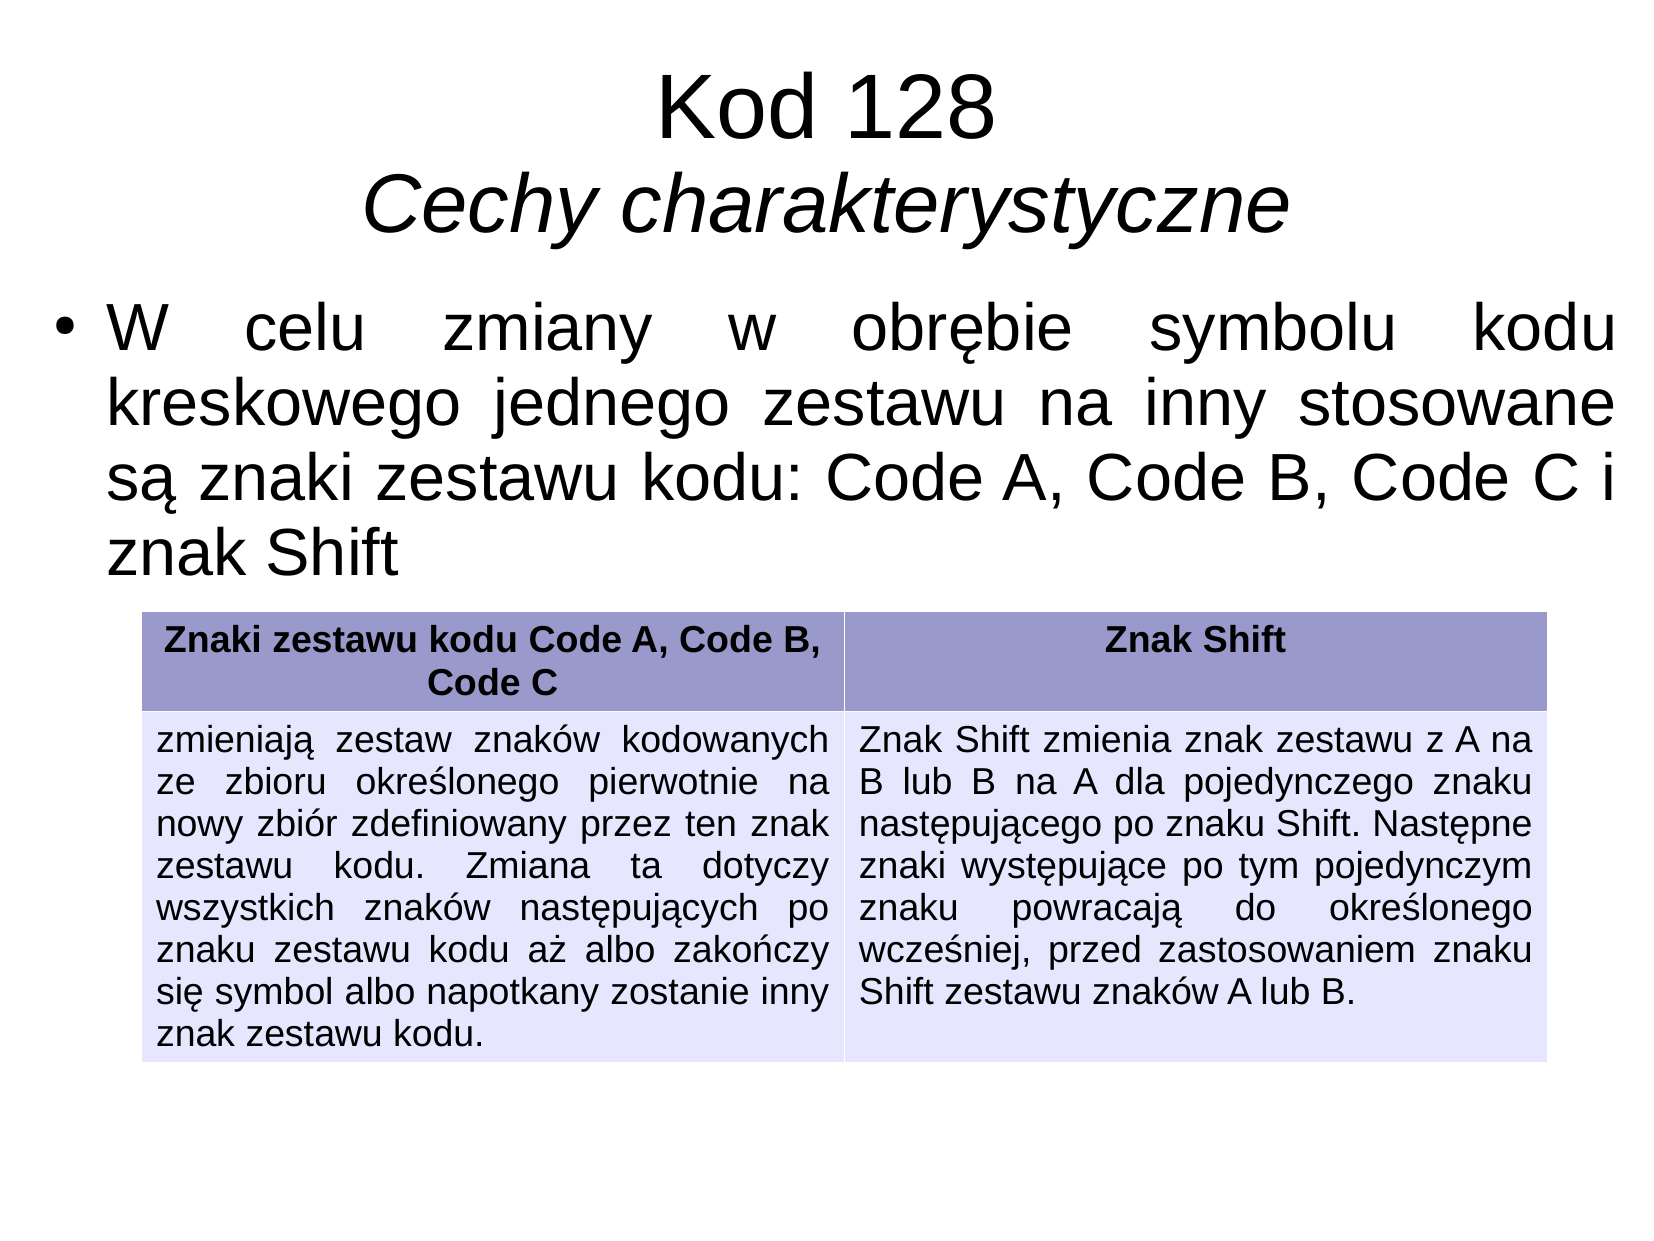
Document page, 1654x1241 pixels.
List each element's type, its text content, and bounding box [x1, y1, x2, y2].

table_cell zmieniają zestaw znaków kodowanych ze zbioru określonego pierwotnie na nowy zbiór zdefiniowany przez ten znak zestawu kodu. Zmiana ta dotyczy wszystkich znaków następujących po znaku zestawu kodu aż albo zakończy się symbol albo napotkany zostanie inny znak zestawu kodu. [142, 712, 844, 1062]
table_cell Znak Shift zmienia znak zestawu z A na B lub B na A dla pojedynczego znaku następującego po znaku Shift. Następne znaki występujące po tym pojedynczym znaku powracają do określonego wcześniej, przed zastosowaniem znaku Shift zestawu znaków A lub B. [845, 712, 1547, 1062]
list W celu zmiany w obrębie symbolu kodu kreskowego jednego zestawu na inny stosowane są znaki zestawu kodu: Code A, Code B, Code C i znak Shift [35, 290, 1619, 1193]
table_header Znaki zestawu kodu Code A, Code B, Code C [142, 612, 844, 711]
table_header Znak Shift [845, 612, 1547, 711]
title Kod 128 Cechy charakterystyczne [82, 49, 1571, 257]
